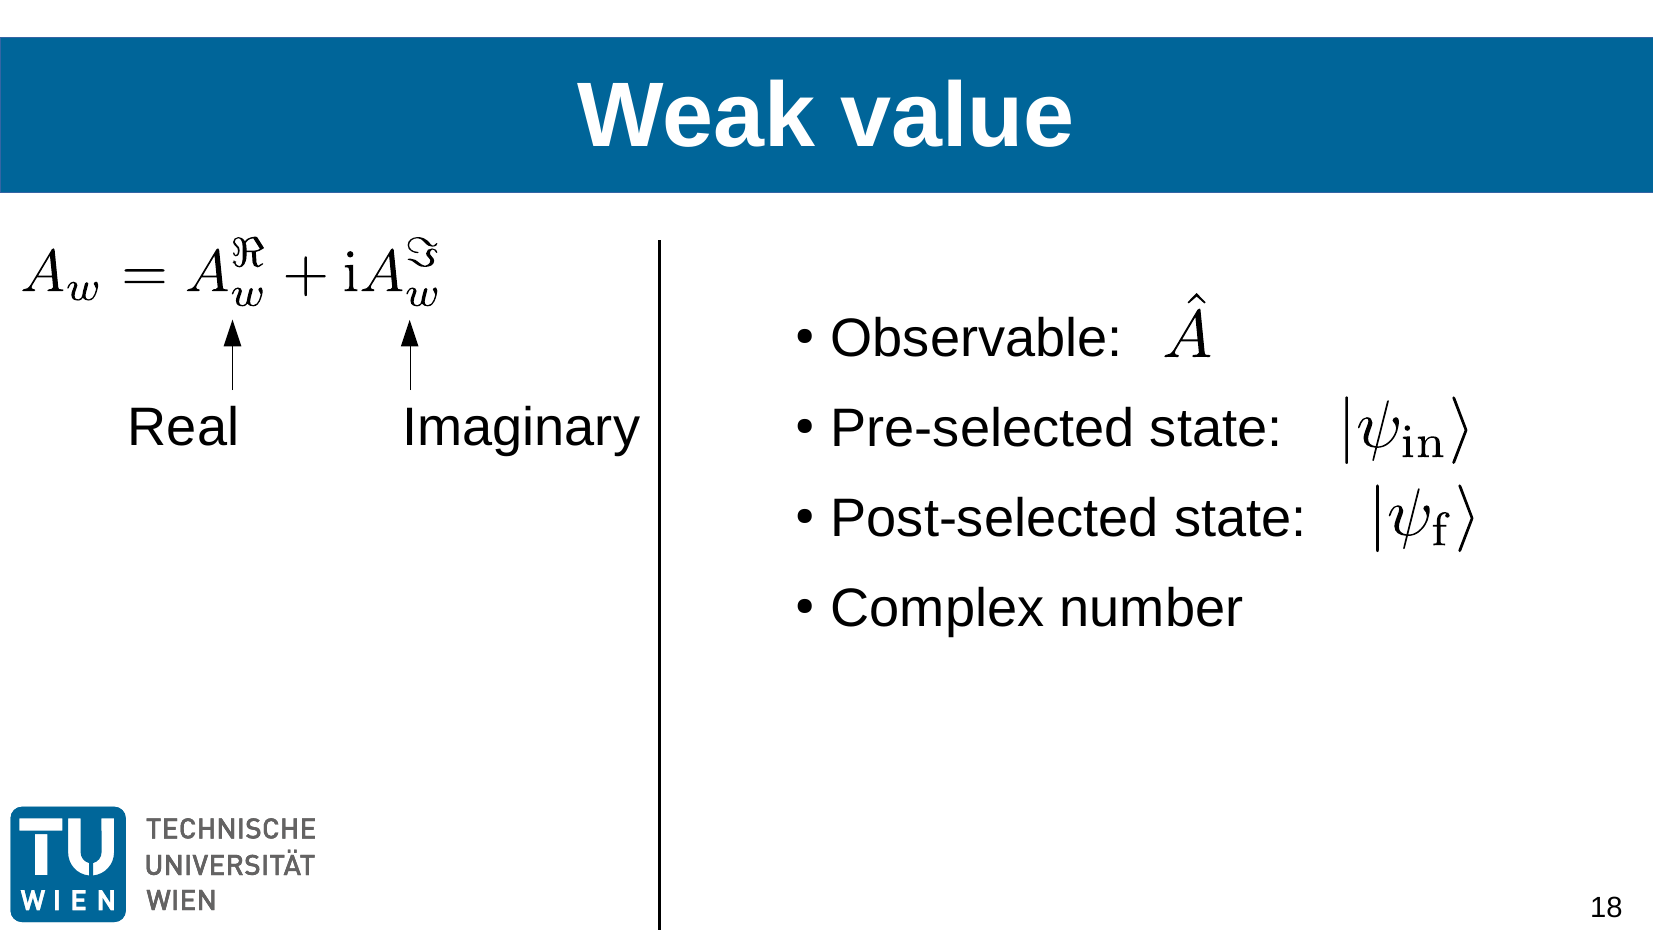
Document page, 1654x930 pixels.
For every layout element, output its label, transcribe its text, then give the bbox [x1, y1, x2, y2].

text_box Imaginary [387, 389, 656, 465]
title Weak value [0, 37, 1653, 193]
text_box Real [112, 389, 255, 465]
list Observable: Pre-selected state: Post-selected state: Complex number [795, 217, 1571, 757]
picture [6, 235, 457, 311]
